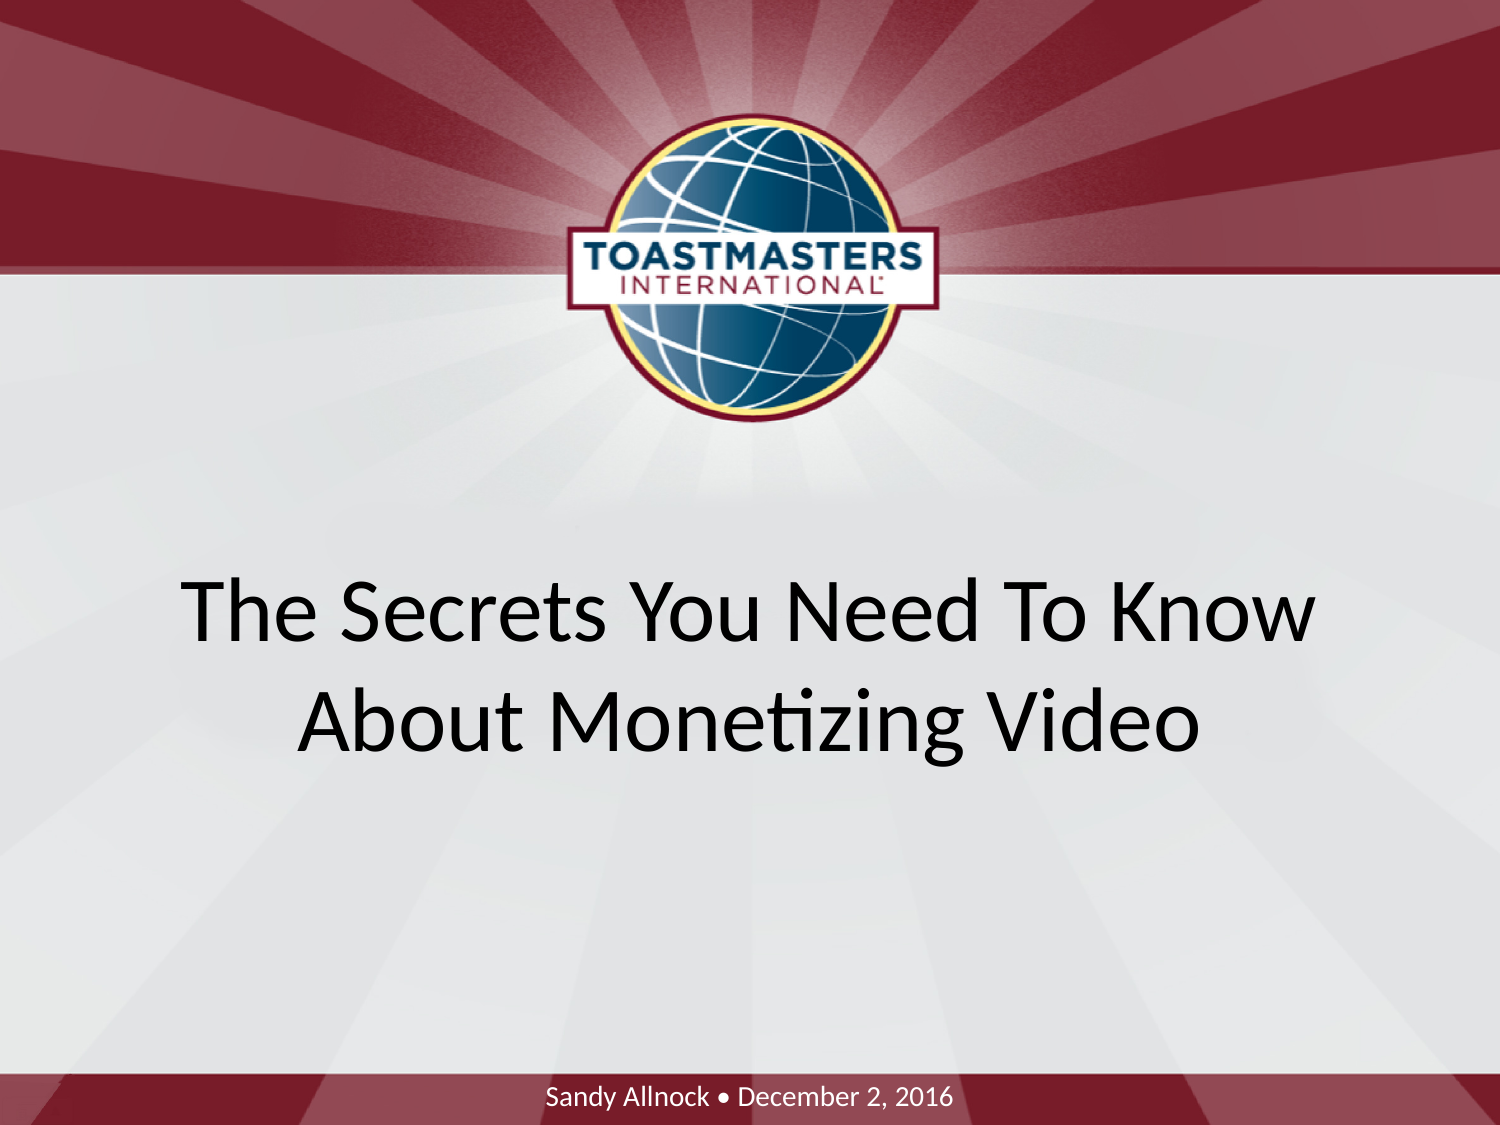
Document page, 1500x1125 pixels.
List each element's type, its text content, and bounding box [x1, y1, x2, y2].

picture [0, 0, 1500, 1070]
text_box Sandy Allnock • December 2, 2016 [0, 1070, 1500, 1125]
title The Secrets You Need To Know About Monetizing Video [112, 539, 1388, 781]
